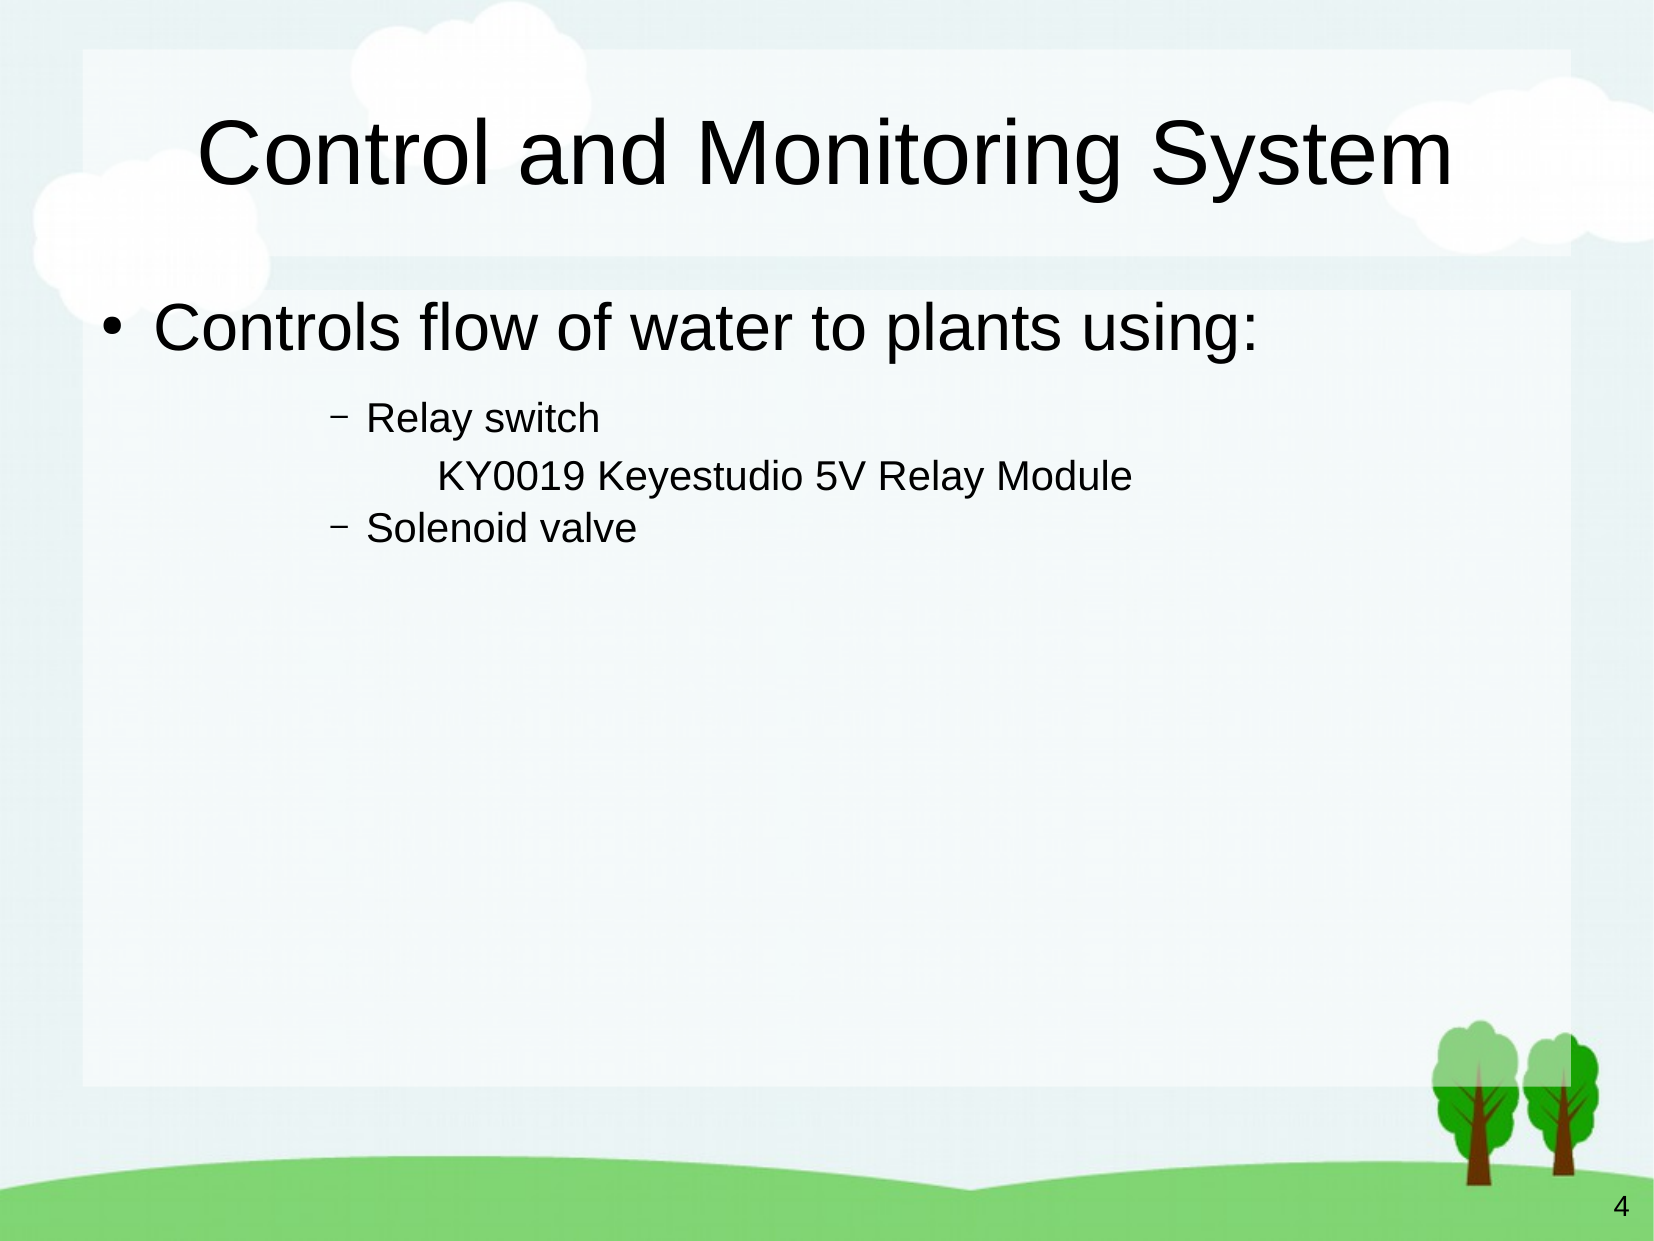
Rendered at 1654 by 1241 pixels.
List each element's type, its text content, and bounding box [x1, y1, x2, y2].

picture [0, 0, 1654, 1241]
title Control and Monitoring System [82, 49, 1571, 257]
list Controls flow of water to plants using: Relay switch KY0019 Keyestudio 5V Relay Module Solenoid valve [82, 290, 1571, 1087]
